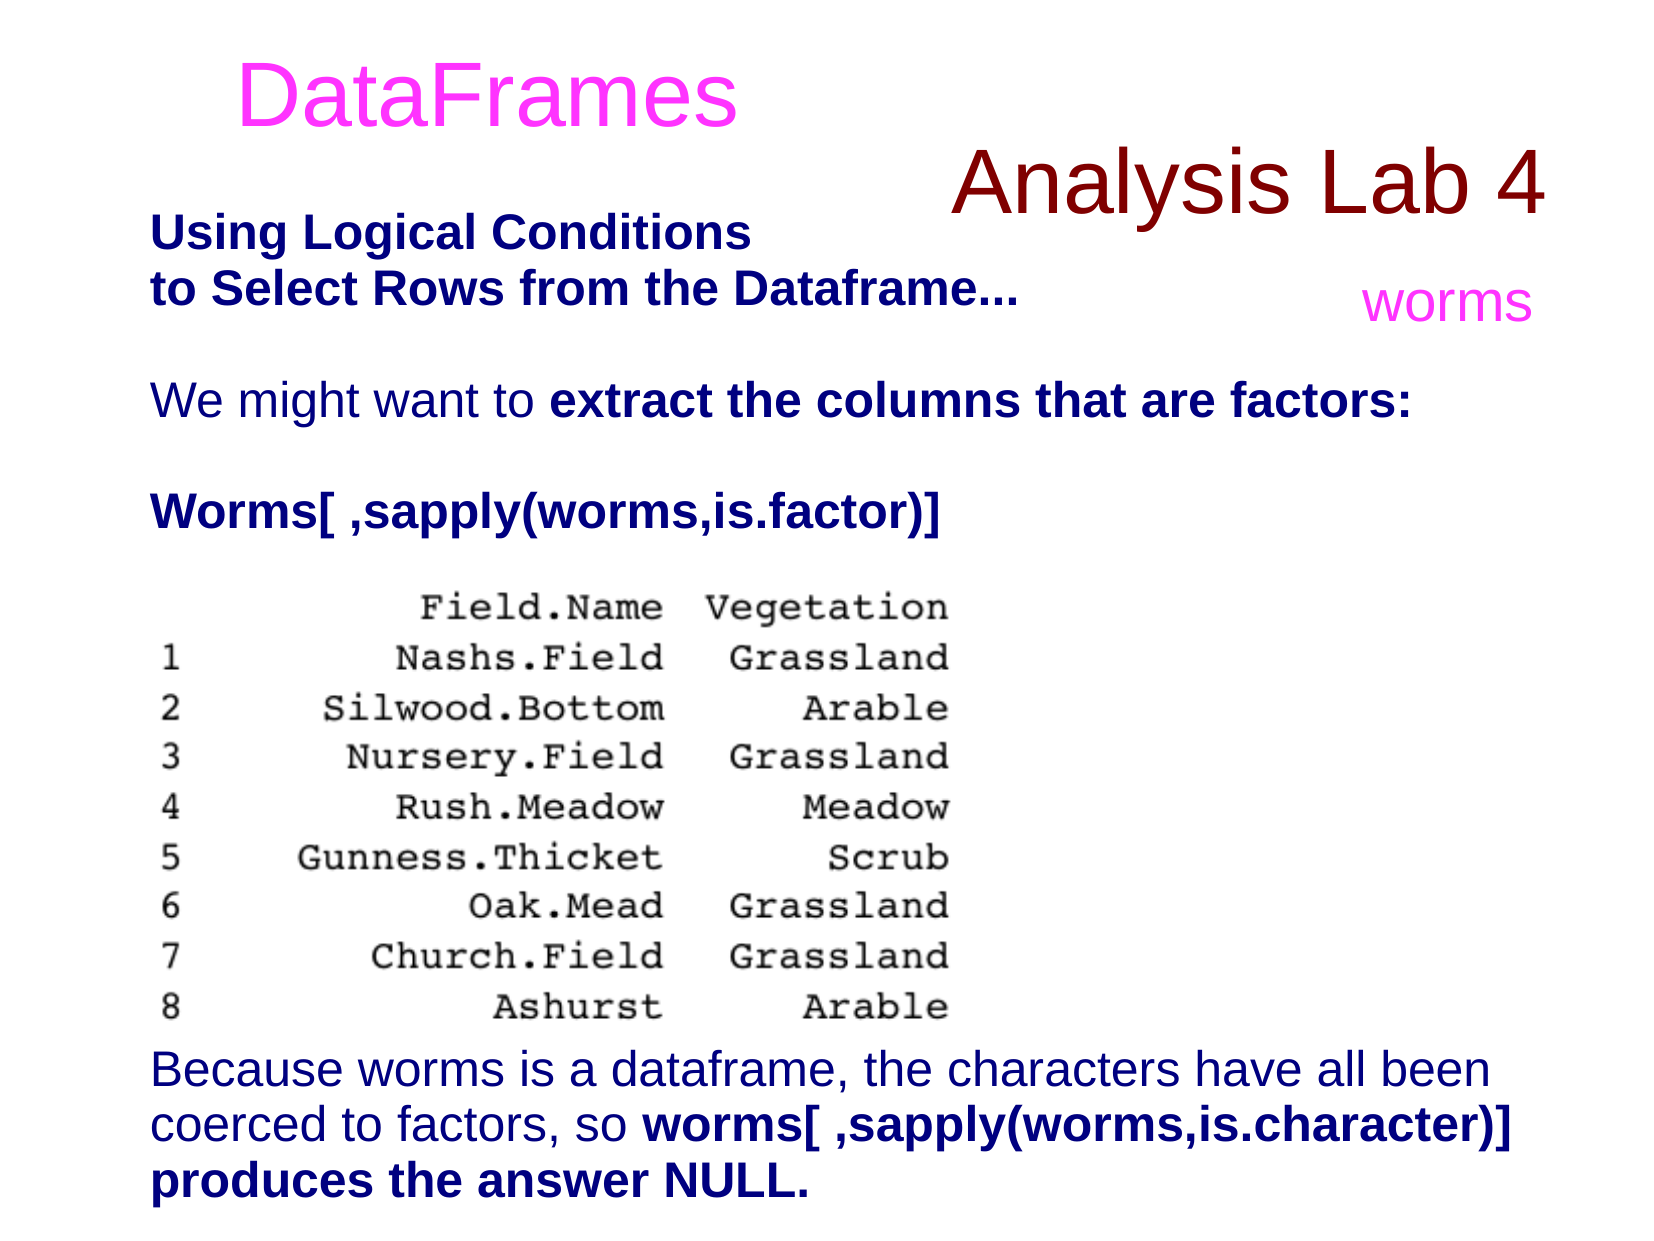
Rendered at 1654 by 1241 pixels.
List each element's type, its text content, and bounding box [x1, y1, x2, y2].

picture [125, 563, 989, 1029]
text_box Using Logical Conditions to Select Rows from the Dataframe... We might want to extract the columns that are factors: Worms[ ,sapply(worms,is.factor)] Because worms is a dataframe, the characters have all been coerced to factors, so worms[ ,sapply(worms,is.character)] produces the answer NULL. [135, 197, 1591, 1241]
title Analysis Lab 4 [931, 77, 1549, 197]
text_box DataFrames [45, 36, 931, 346]
